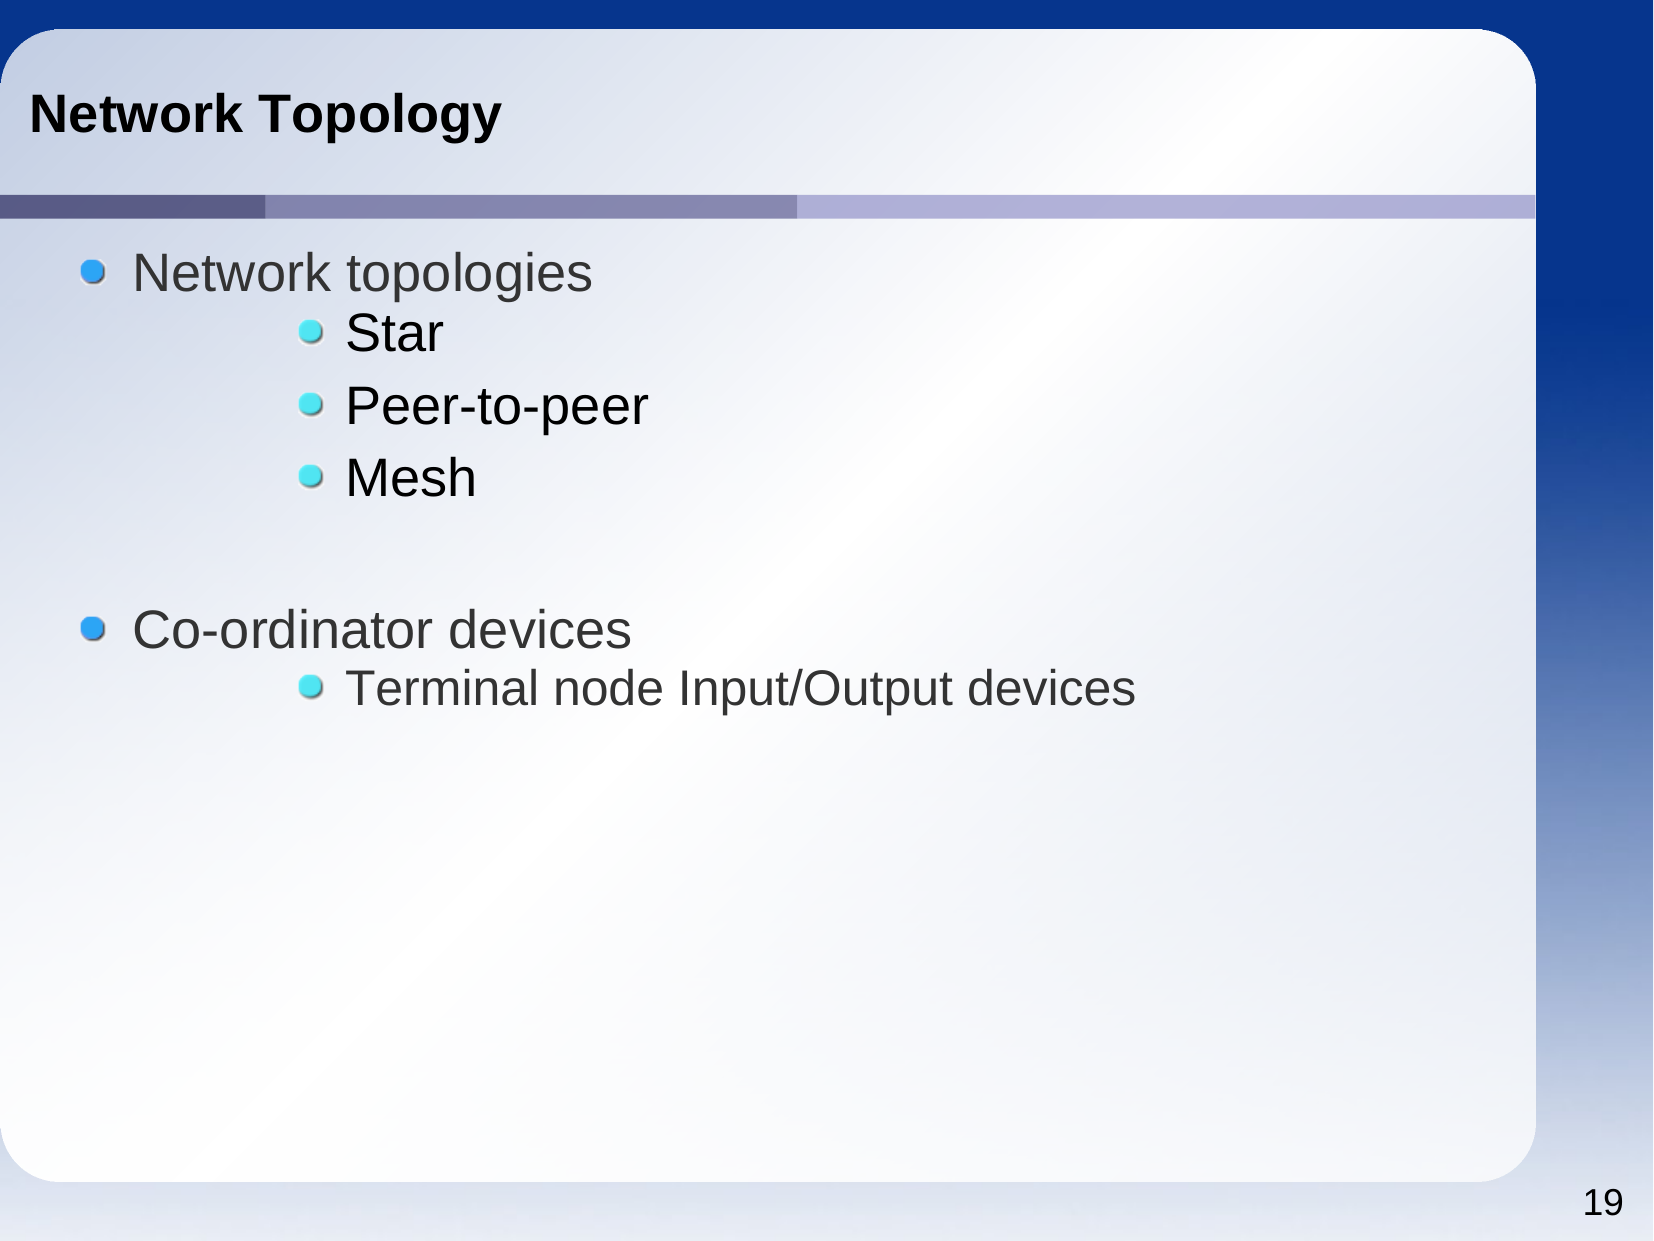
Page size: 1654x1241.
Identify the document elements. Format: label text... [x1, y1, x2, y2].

list Network topologies Star Peer-to-peer Mesh Co-ordinator devices Terminal node Input/Output devices [61, 242, 1538, 1158]
picture [0, 0, 1654, 1241]
title Network Topology [29, 49, 1506, 178]
